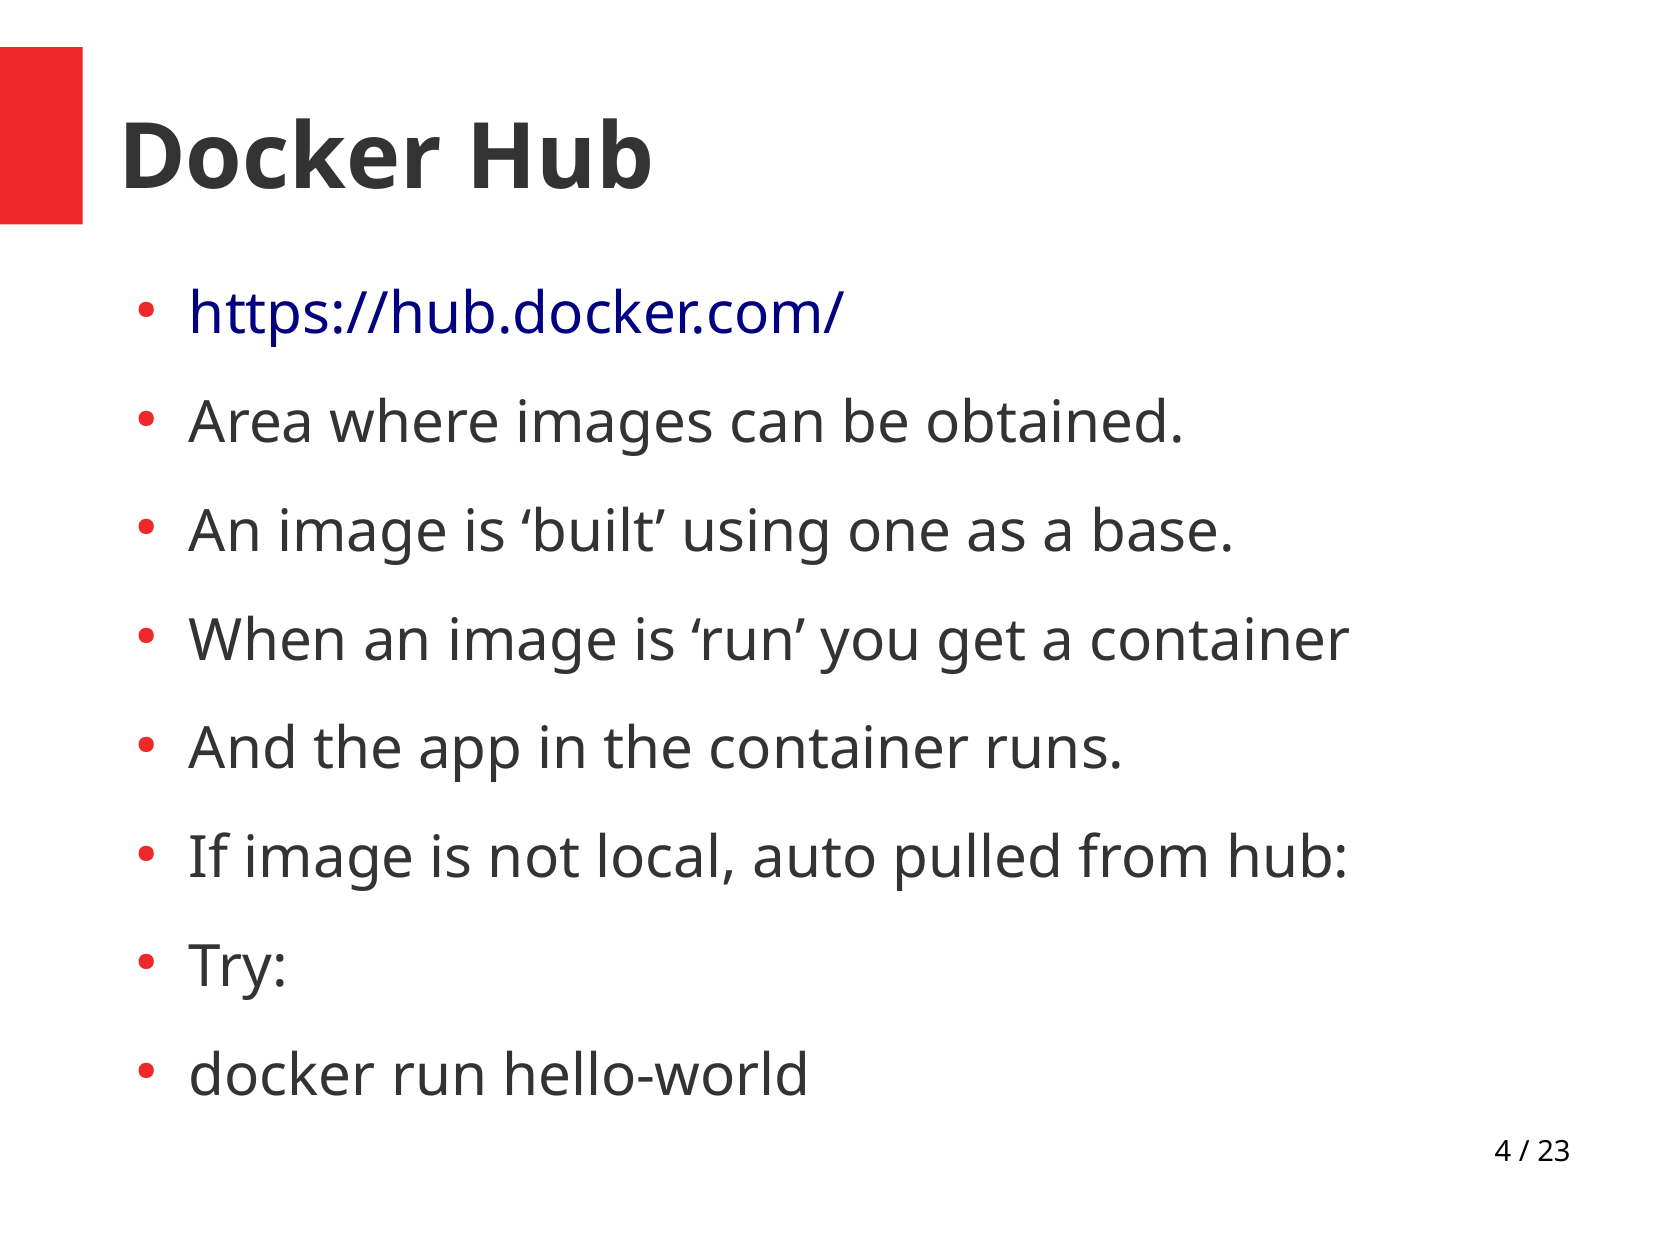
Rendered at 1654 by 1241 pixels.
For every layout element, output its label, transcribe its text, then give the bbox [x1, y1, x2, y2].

title Docker Hub [118, 49, 1571, 257]
list https://hub.docker.com/ Area where images can be obtained. An image is ‘built’ using one as a base. When an image is ‘run’ you get a container And the app in the container runs. If image is not local, auto pulled from hub: Try: docker run hello-world [118, 271, 1536, 991]
